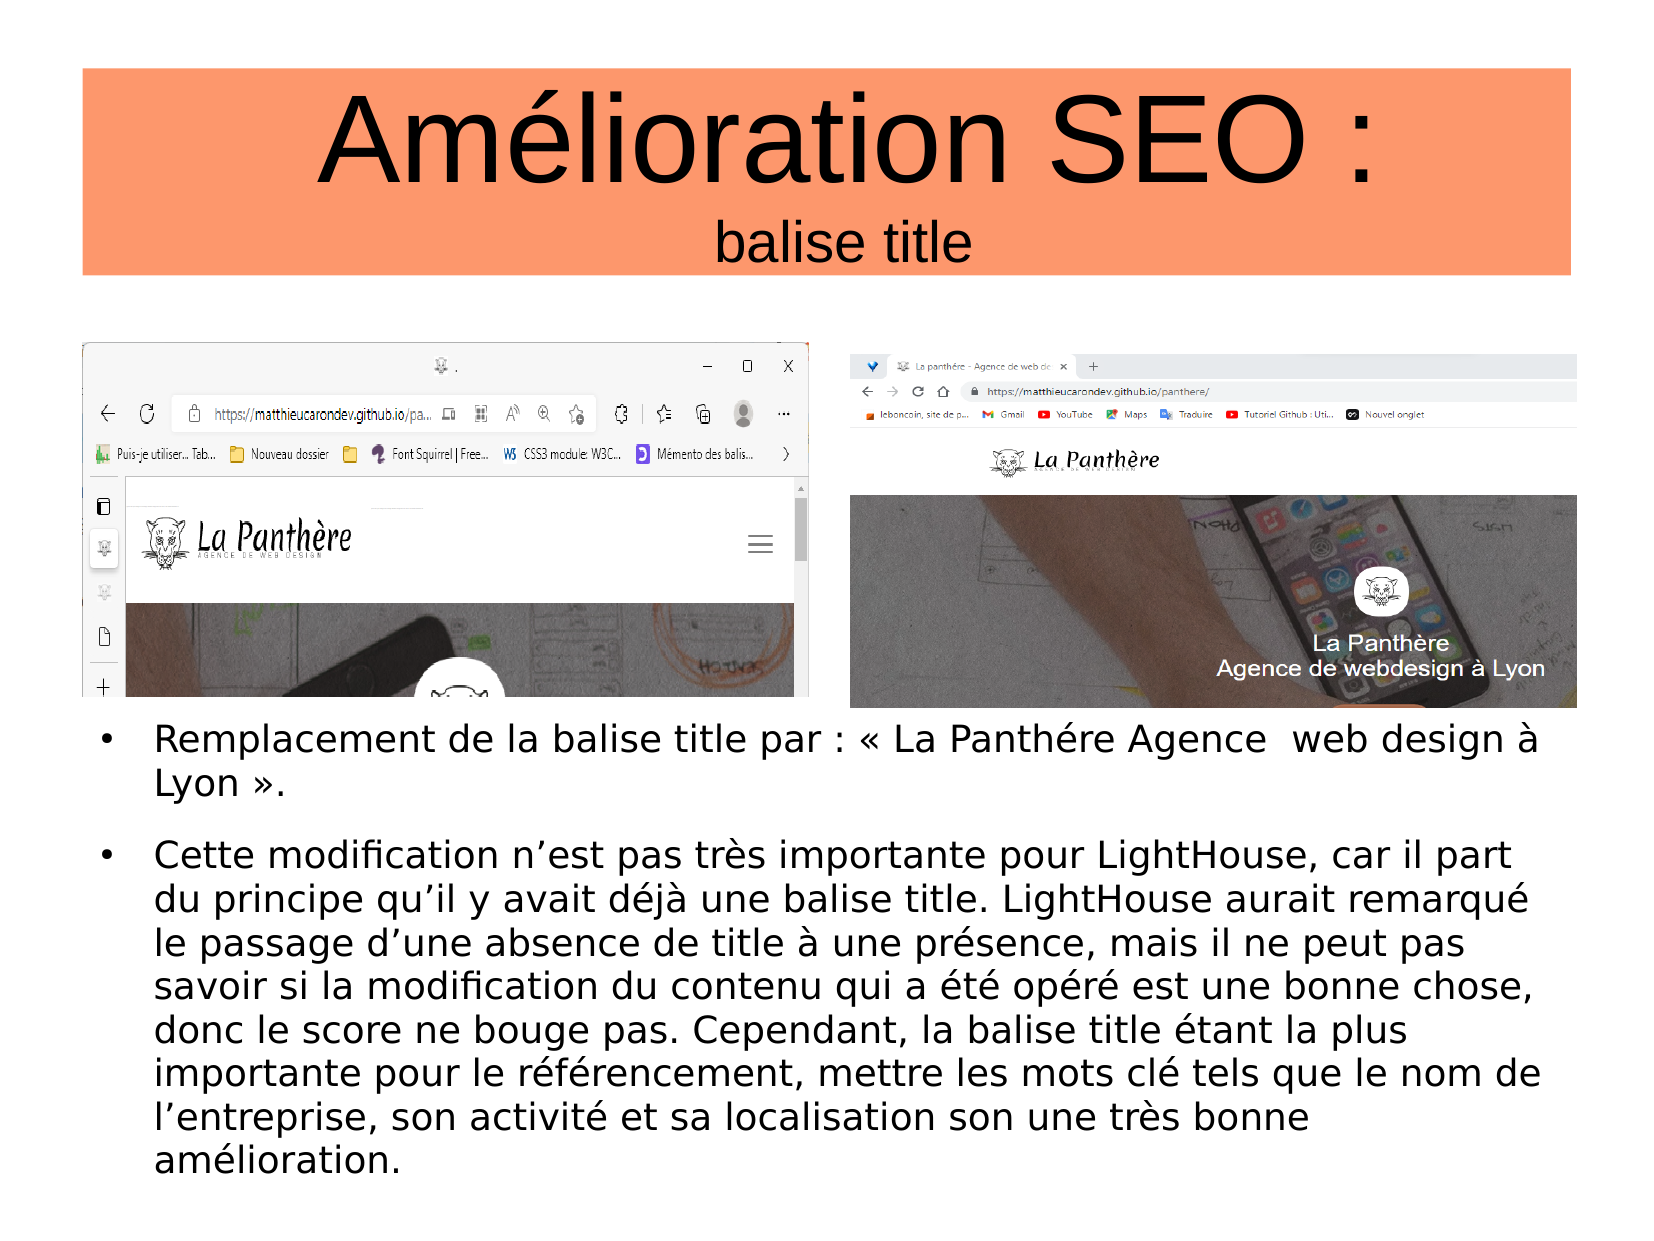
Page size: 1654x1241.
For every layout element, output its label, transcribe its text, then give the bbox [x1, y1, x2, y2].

picture [850, 354, 1577, 708]
picture [82, 342, 809, 697]
list Remplacement de la balise title par : « La Panthére Agence web design à Lyon ». Cette modification n’est pas très importante pour LightHouse, car il part du principe qu’il y avait déjà une balise title. LightHouse aurait remarqué le passage d’une absence de title à une présence, mais il ne peut pas savoir si la modification du contenu qui a été opéré est une bonne chose, donc le score ne bouge pas. Cependant, la balise title étant la plus importante pour le référencement, mettre les mots clé tels que le nom de l’entreprise, son activité et sa localisation son une très bonne amélioration. [82, 717, 1571, 1183]
title Amélioration SEO : balise title [82, 68, 1571, 276]
